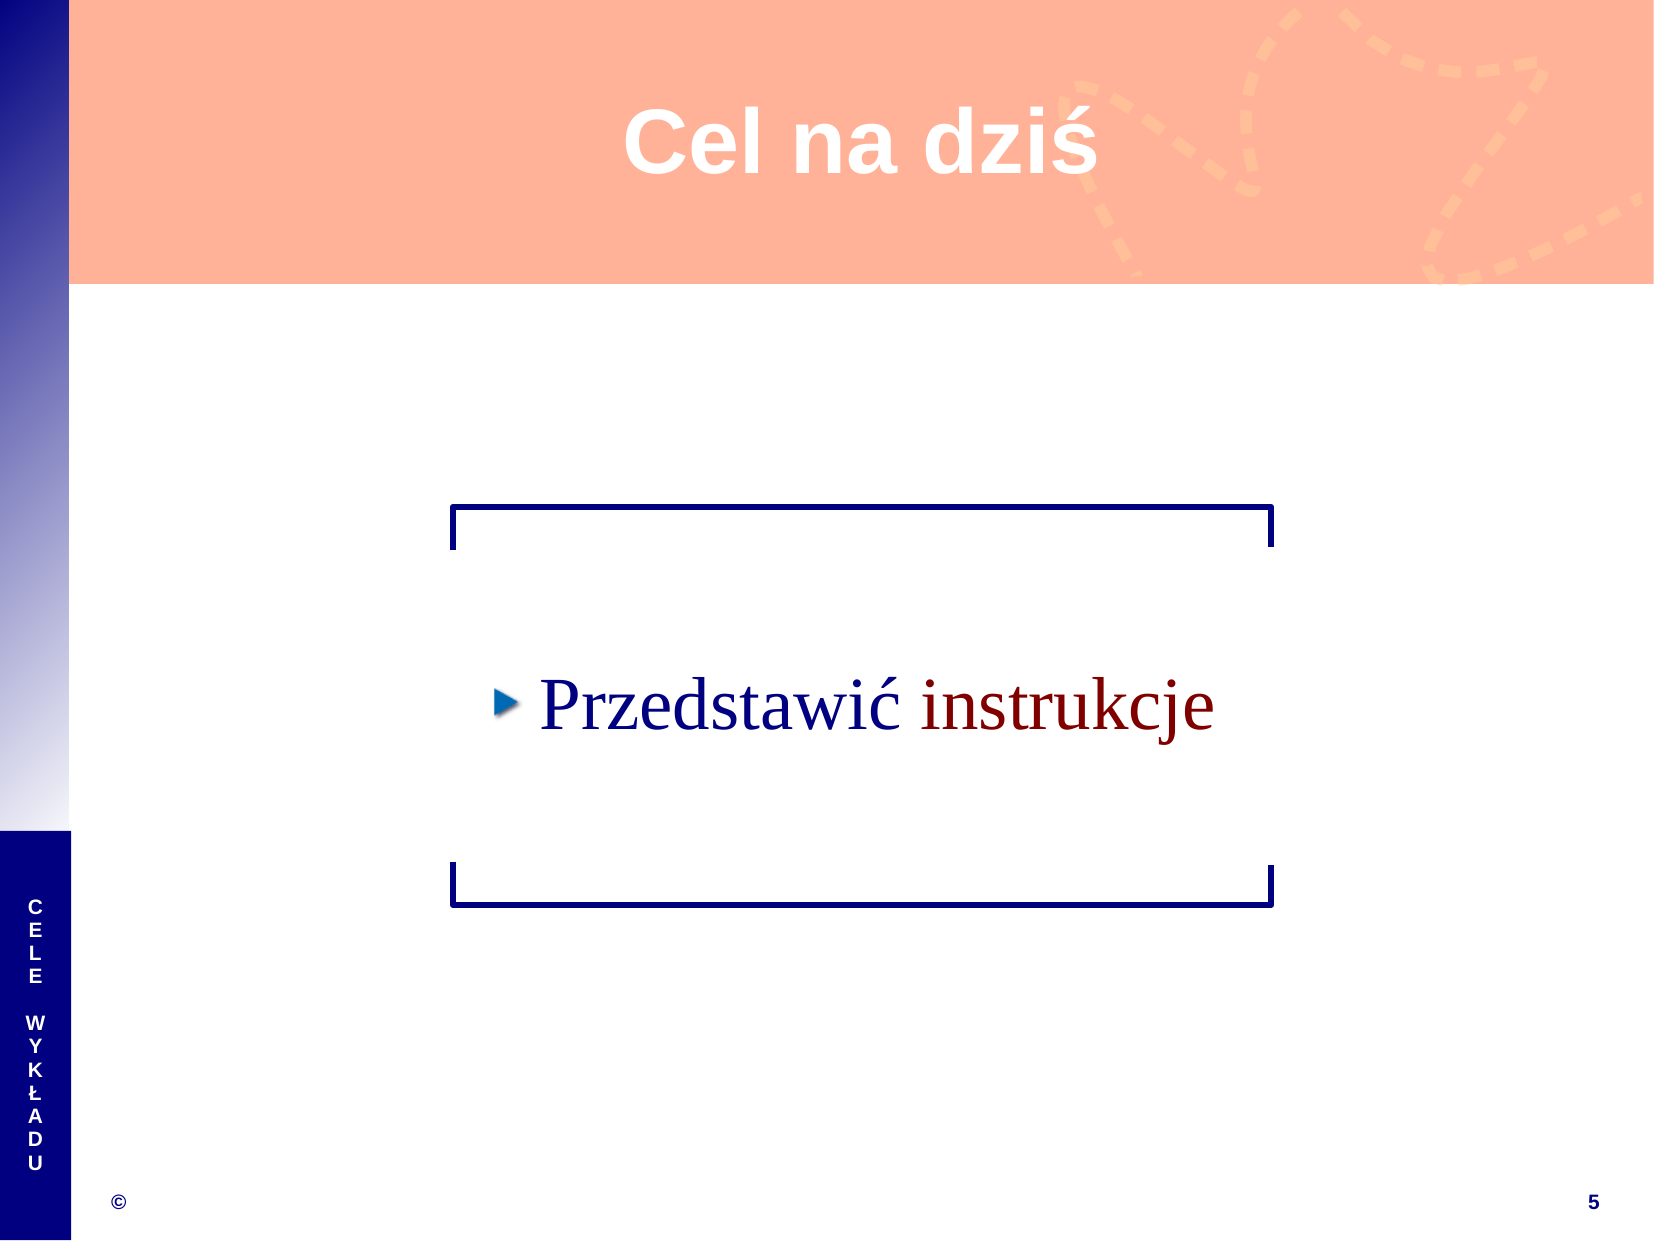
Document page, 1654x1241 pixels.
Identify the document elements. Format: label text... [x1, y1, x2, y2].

title Cel na dziś [70, 37, 1654, 246]
text_box Przedstawić instrukcje [467, 477, 1257, 931]
text_box C E L E W Y K Ł A D U [0, 829, 71, 1241]
